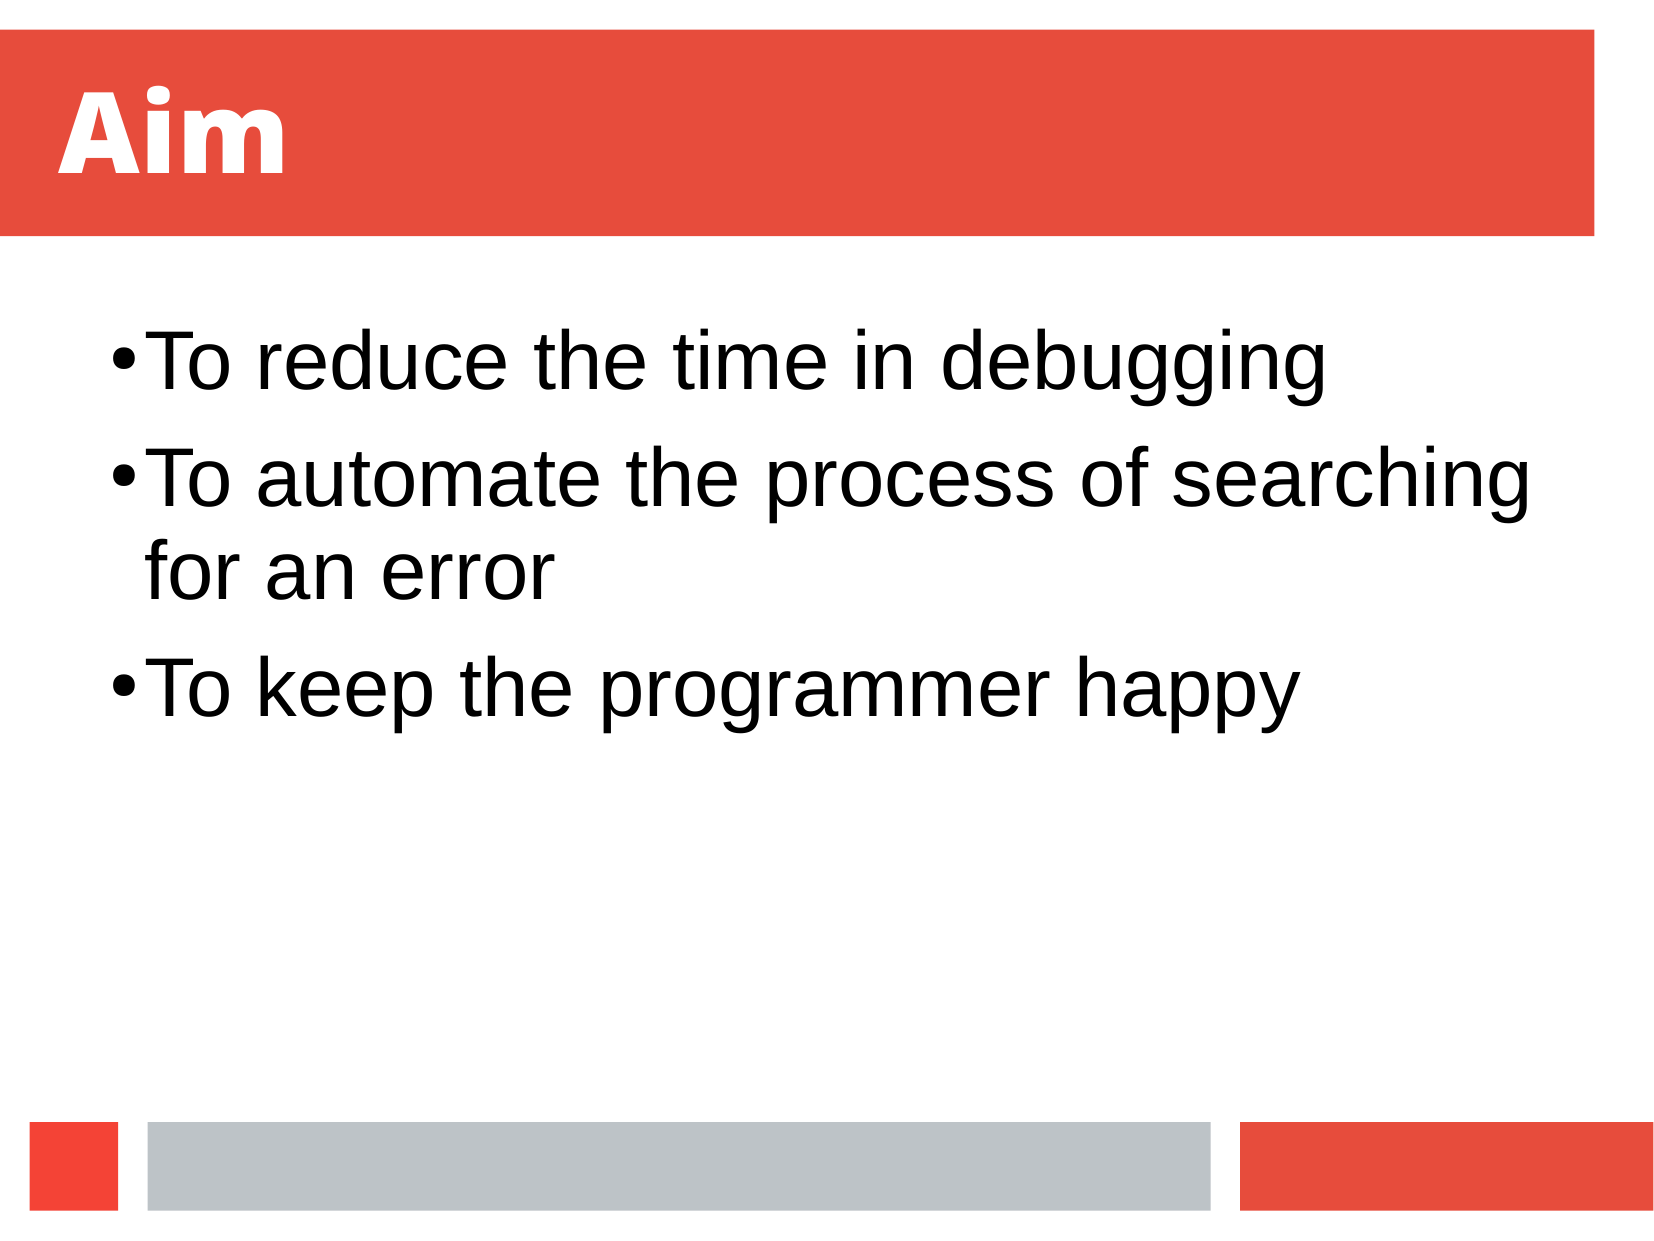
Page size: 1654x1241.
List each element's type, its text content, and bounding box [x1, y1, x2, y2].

text_box To reduce the time in debugging To automate the process of searching for an error To keep the programmer happy [94, 307, 1571, 951]
title Aim [59, 59, 1595, 207]
